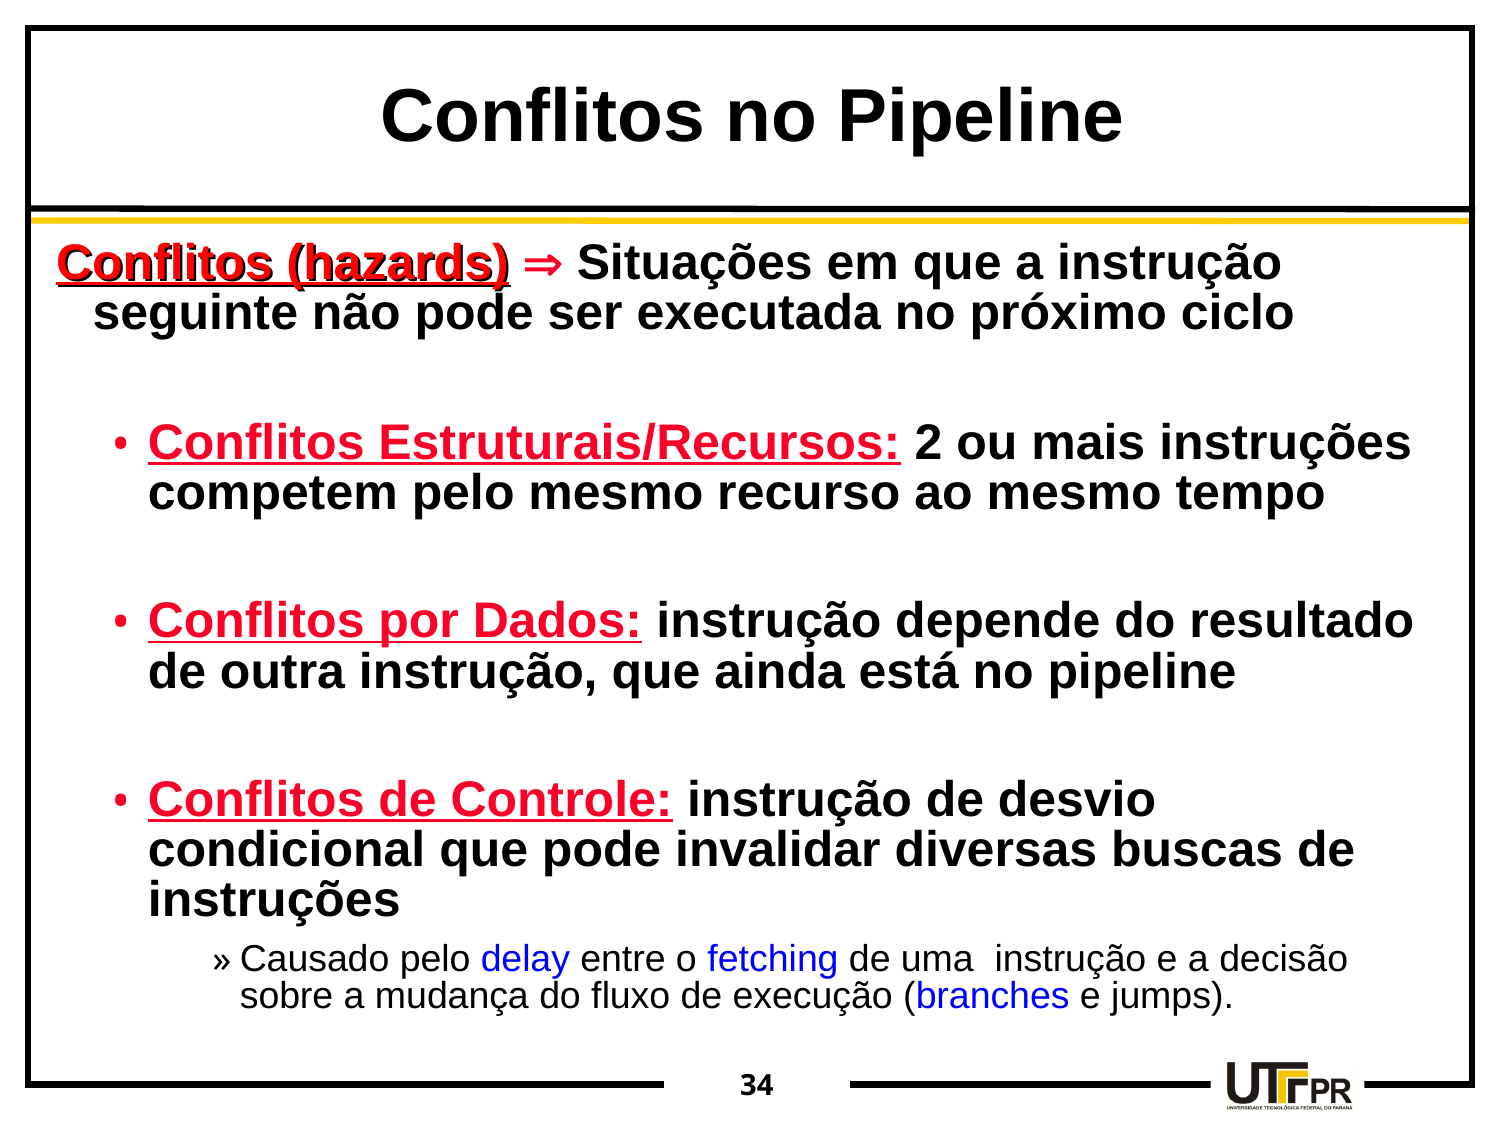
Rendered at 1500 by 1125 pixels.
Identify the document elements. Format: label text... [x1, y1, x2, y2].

list Conflitos (hazards)  Situações em que a instrução seguinte não pode ser executada no próximo ciclo Conflitos Estruturais/Recursos: 2 ou mais instruções competem pelo mesmo recurso ao mesmo tempo Conflitos por Dados: instrução depende do resultado de outra instrução, que ainda está no pipeline Conflitos de Controle: instrução de desvio condicional que pode invalidar diversas buscas de instruções Causado pelo delay entre o fetching de uma instrução e a decisão sobre a mudança do fluxo de execução (branches e jumps). [41, 231, 1459, 1125]
title Conflitos no Pipeline [29, 73, 1477, 168]
